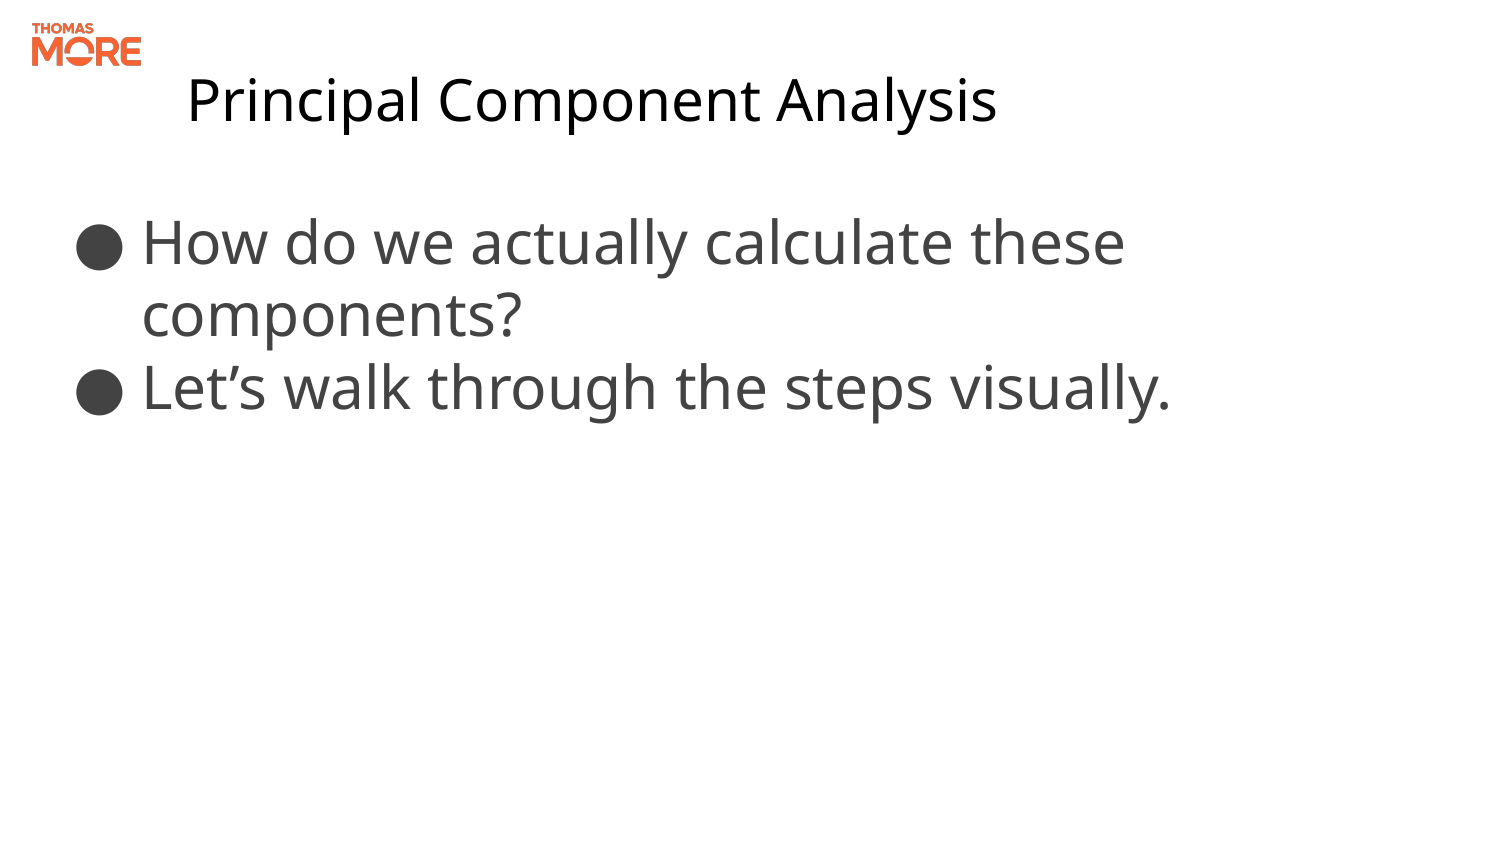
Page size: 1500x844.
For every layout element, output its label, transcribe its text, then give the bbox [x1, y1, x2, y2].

picture [22, 13, 151, 76]
title Principal Component Analysis [171, 48, 1449, 143]
list How do we actually calculate these components? Let’s walk through the steps visually. [51, 189, 1476, 750]
